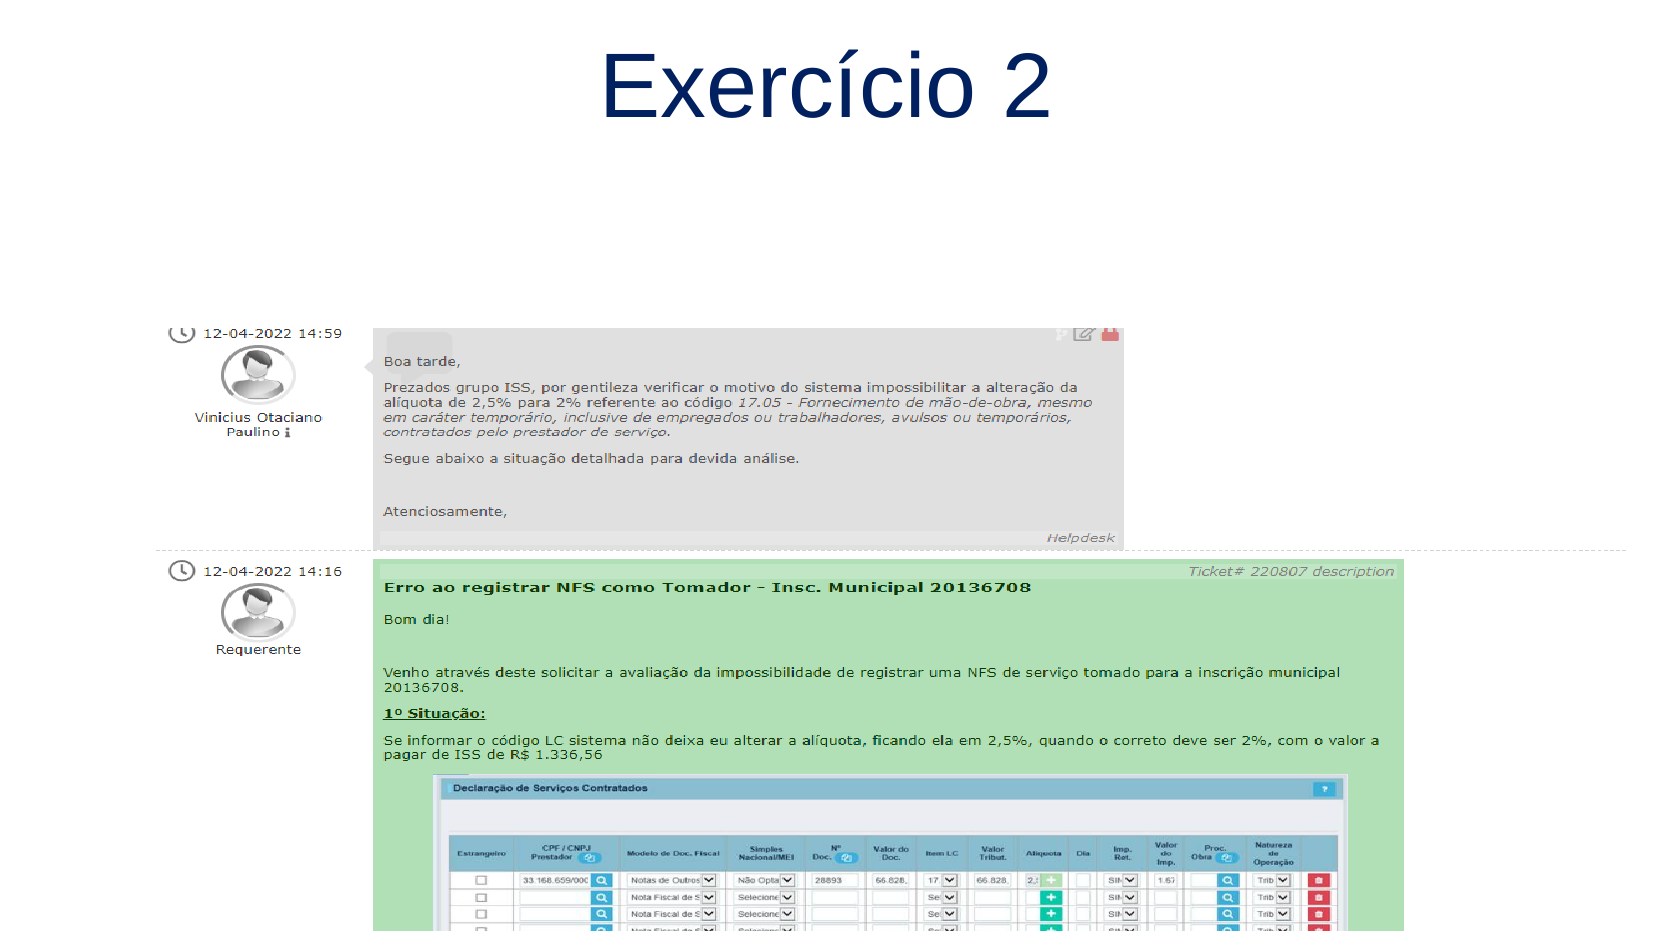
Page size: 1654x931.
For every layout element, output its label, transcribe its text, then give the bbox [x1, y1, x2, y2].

title Exercício 2 [82, 37, 1571, 140]
picture [154, 328, 1654, 931]
